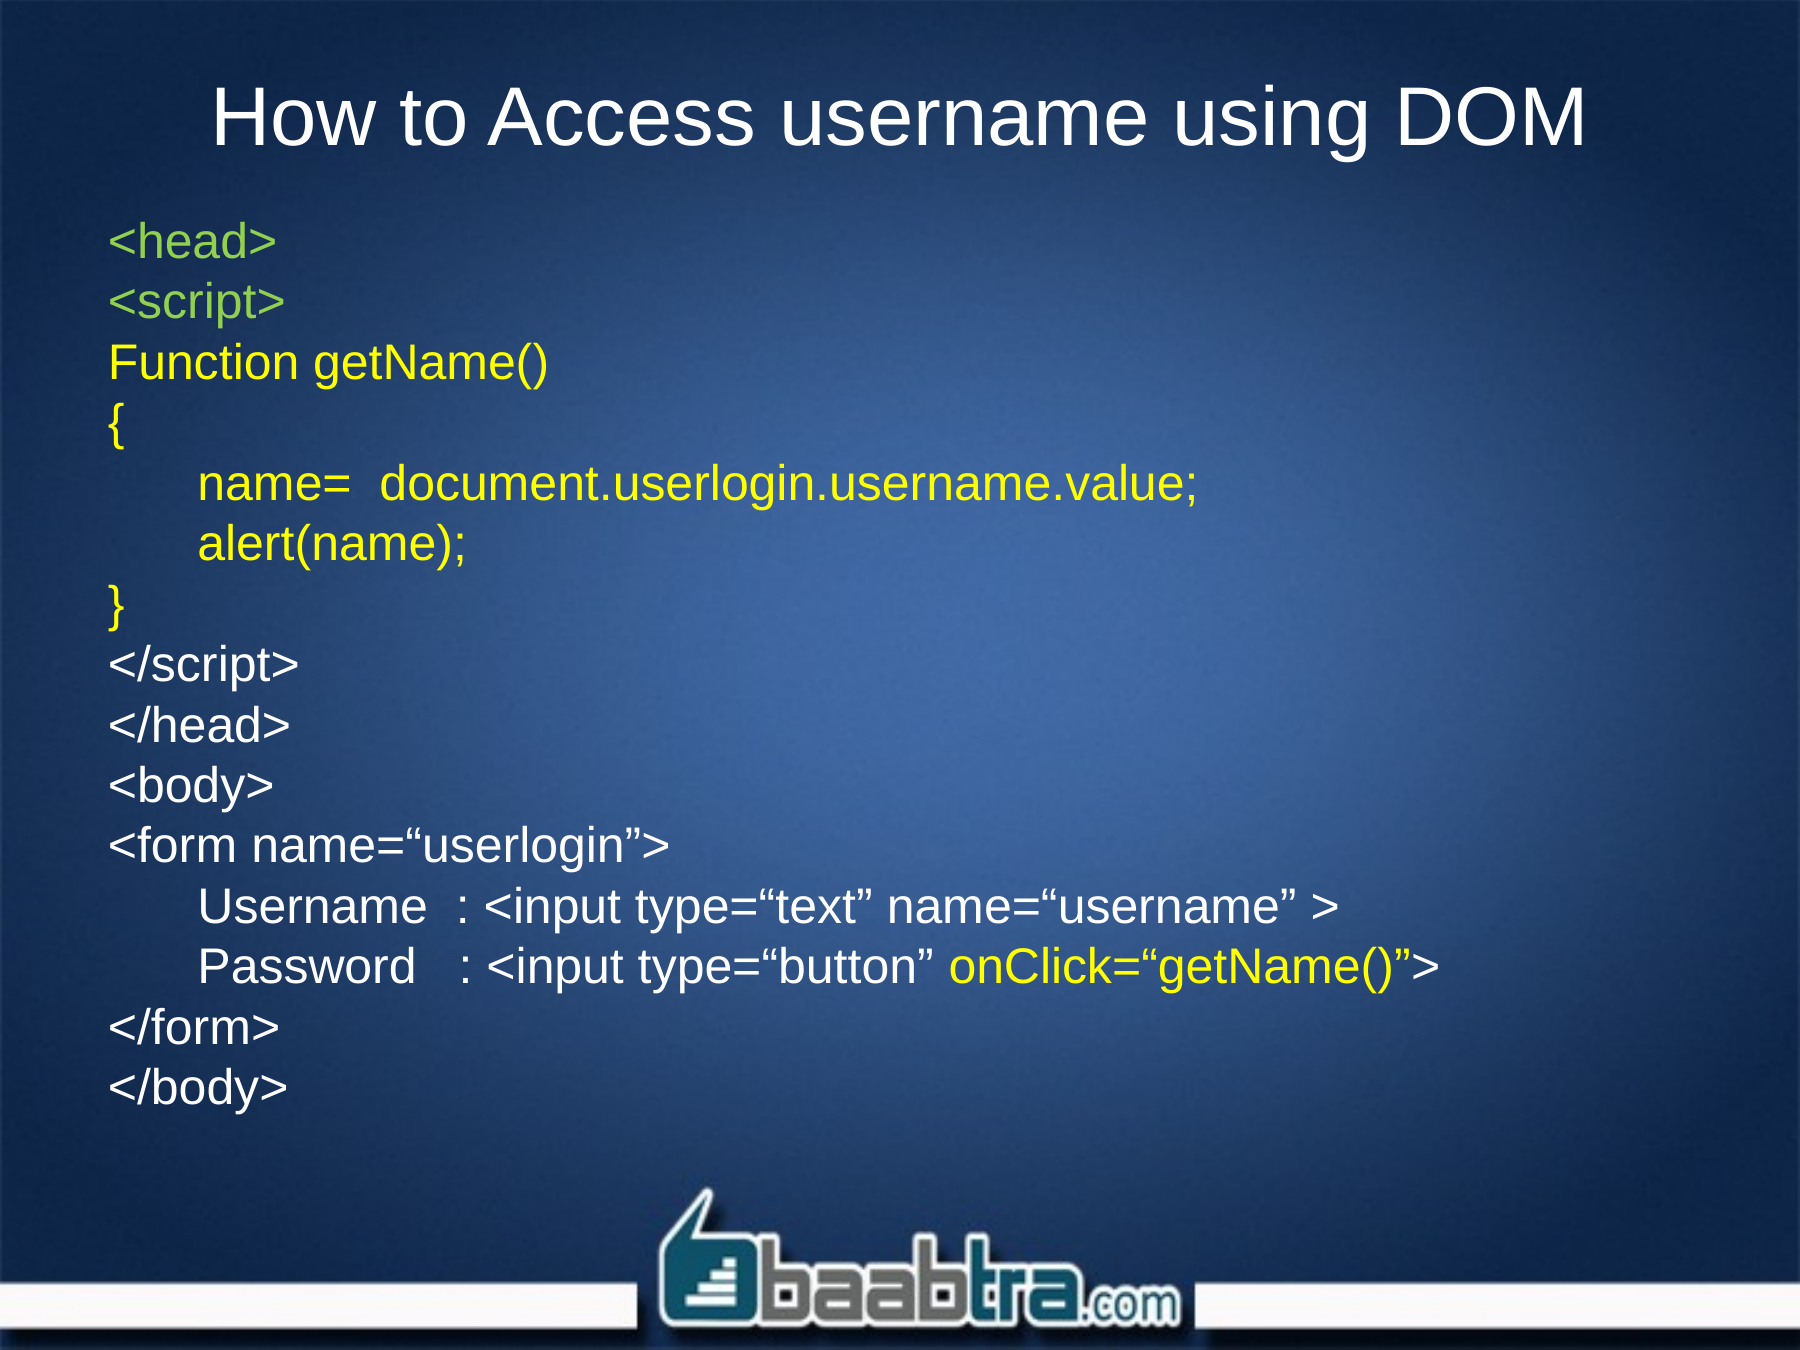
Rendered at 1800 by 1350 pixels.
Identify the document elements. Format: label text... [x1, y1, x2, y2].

text_box <head> <script> Function getName() { name= document.userlogin.username.value; alert(name); } </script> </head> <body> <form name=“userlogin”> Username : <input type=“text” name=“username” > Password : <input type=“button” onClick=“getName()”> </form> </body> [89, 210, 1710, 1266]
title How to Access username using DOM [90, 0, 1710, 210]
picture [0, 0, 1800, 1350]
